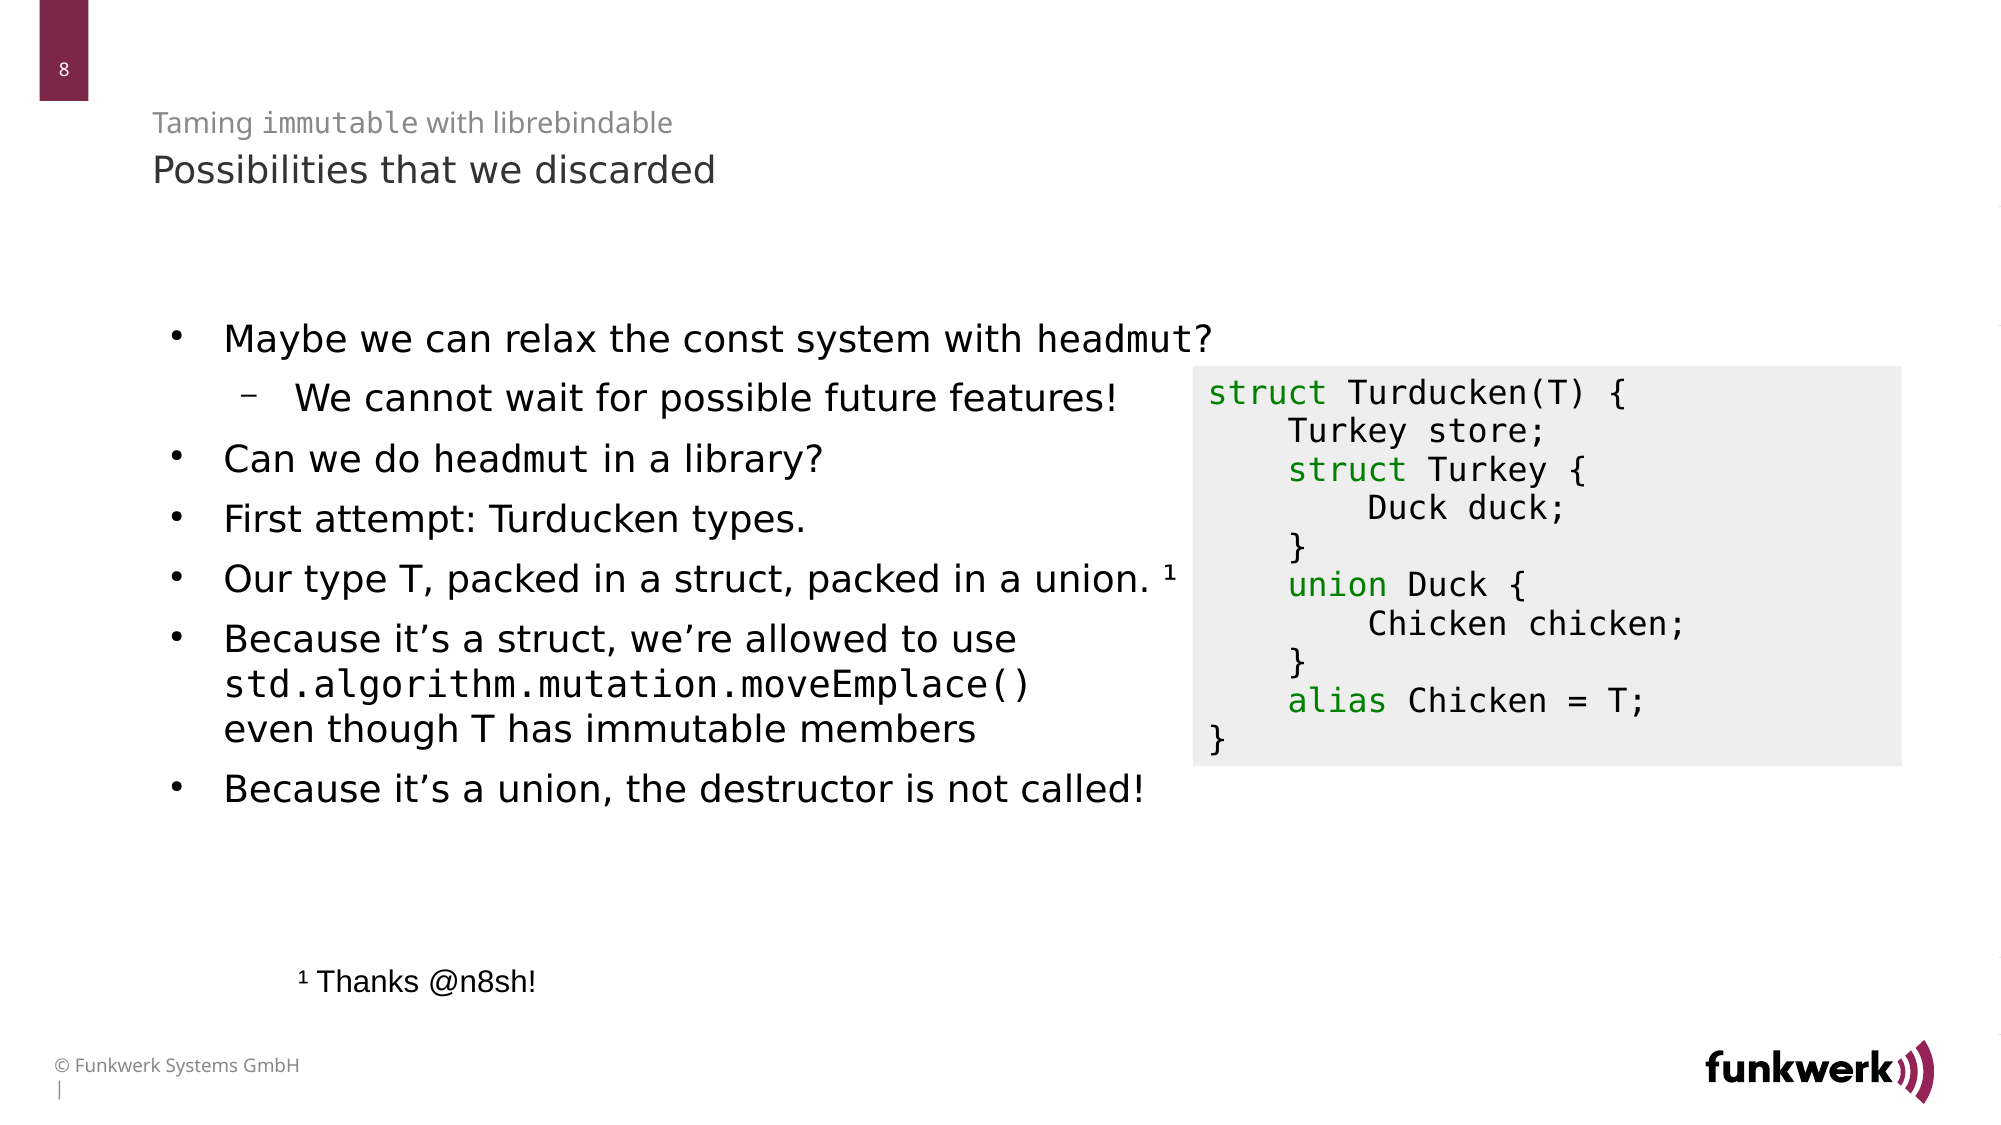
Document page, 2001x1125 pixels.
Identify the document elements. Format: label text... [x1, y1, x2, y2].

text_box Possibilities that we discarded [137, 141, 755, 201]
list Taming immutable with librebindable [137, 100, 1850, 153]
list Maybe we can relax the const system with headmut? We cannot wait for possible future features! Can we do headmut in a library? First attempt: Turducken types. Our type T, packed in a struct, packed in a union. ¹ Because it’s a struct, we’re allowed to use std.algorithm.mutation.moveEmplace() even though T has immutable members Because it’s a union, the destructor is not called! [137, 307, 1850, 945]
text_box struct Turducken(T) { Turkey store; struct Turkey { Duck duck; } union Duck { Chicken chicken; } alias Chicken = T; } [1192, 366, 1902, 767]
text_box ¹ Thanks @n8sh! [283, 956, 553, 1007]
